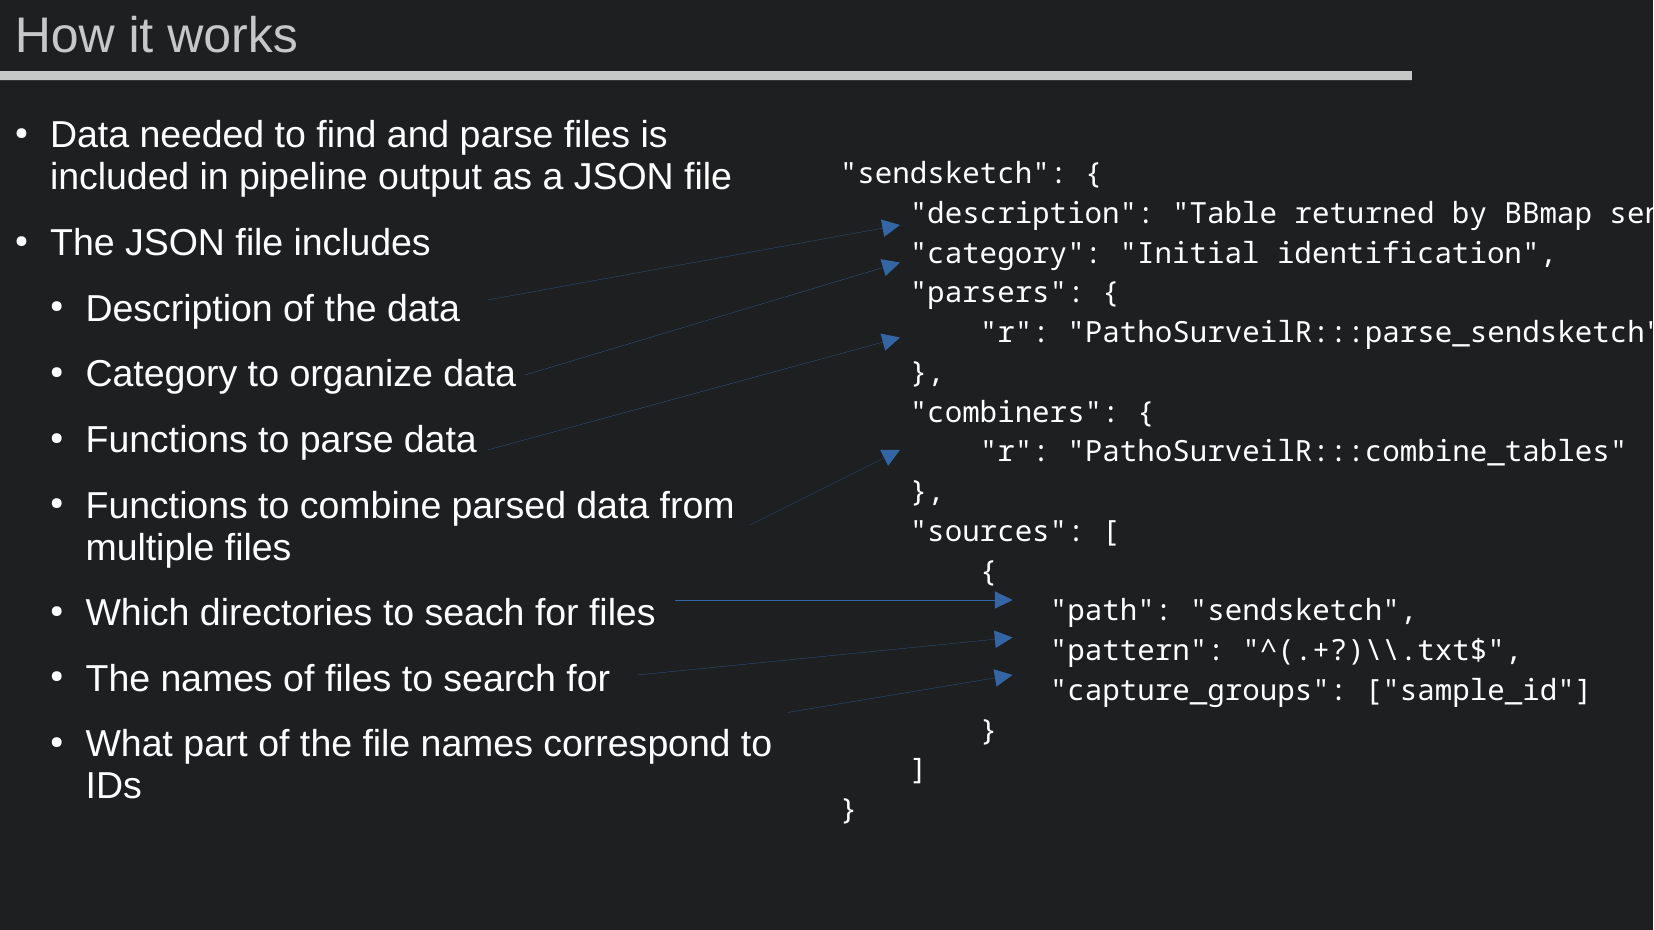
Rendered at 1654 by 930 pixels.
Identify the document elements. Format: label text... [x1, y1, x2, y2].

text_box [0, 76, 1412, 81]
text_box How it works [0, 0, 1651, 76]
text_box Data needed to find and parse files is included in pipeline output as a JSON file The JSON file includes Description of the data Category to organize data Functions to parse data Functions to combine parsed data from multiple files Which directories to seach for files The names of files to search for What part of the file names correspond to IDs [0, 106, 826, 863]
text_box "sendsketch": { "description": "Table returned by BBmap send...", "category": "Initial identification", "parsers": { "r": "PathoSurveilR:::parse_sendsketch" }, "combiners": { "r": "PathoSurveilR:::combine_tables" }, "sources": [ { "path": "sendsketch", "pattern": "^(.+?)\\.txt$", "capture_groups": ["sample_id"] } ] } [825, 145, 1653, 863]
